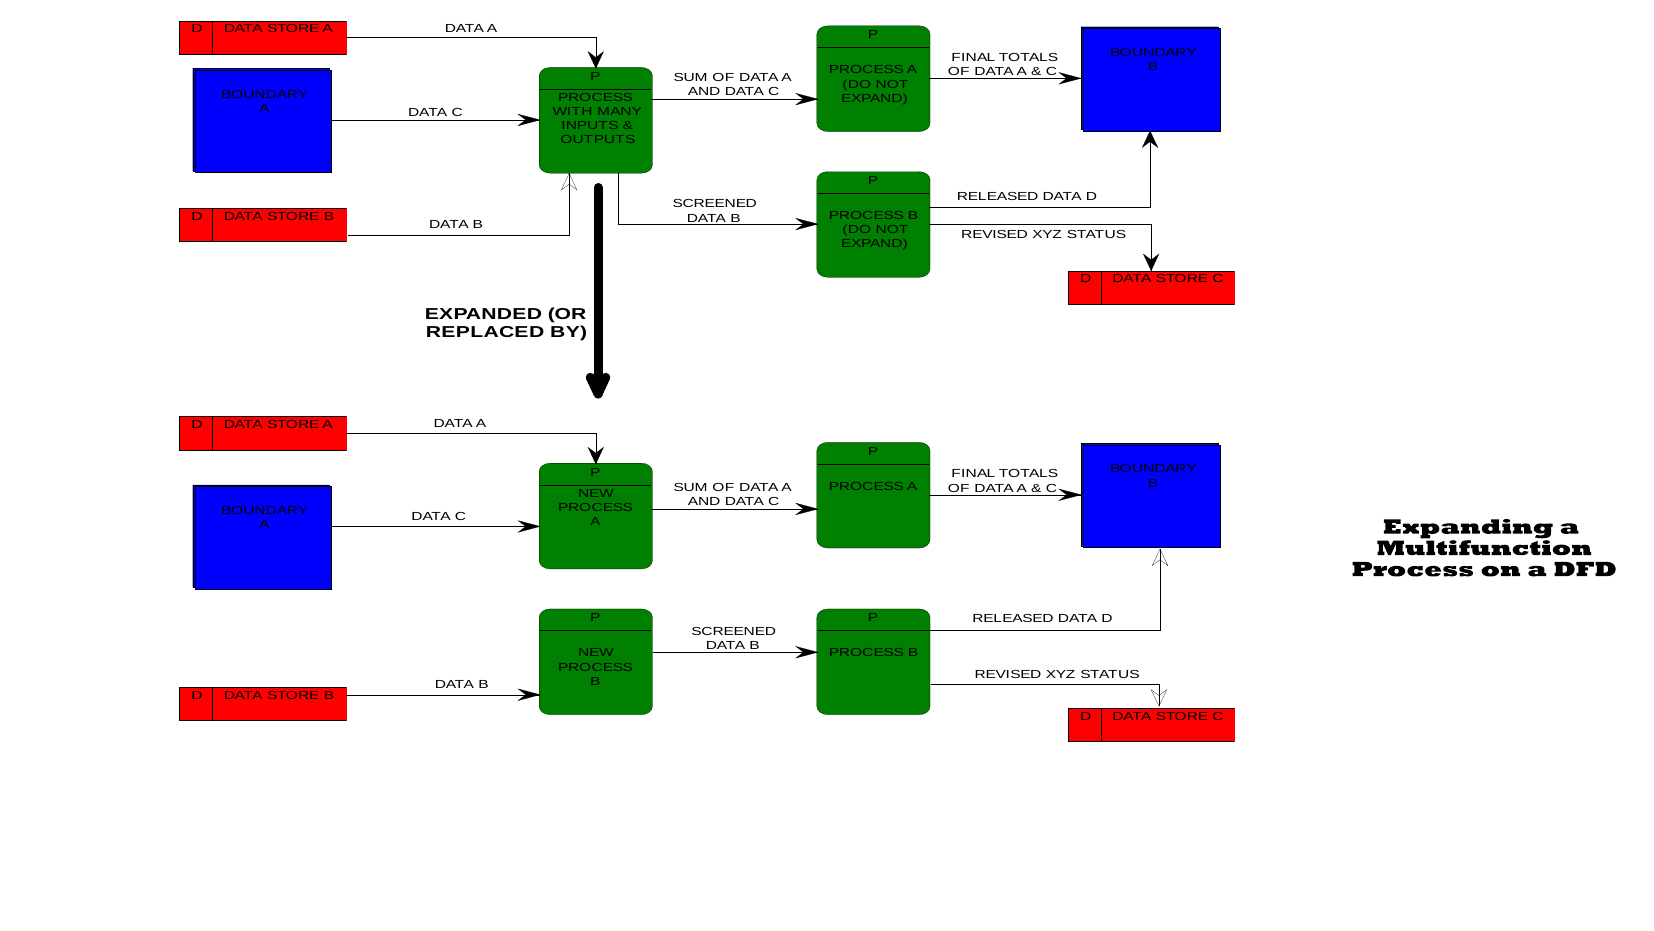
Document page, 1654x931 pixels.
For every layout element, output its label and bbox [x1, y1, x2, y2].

chart [1352, 475, 1616, 620]
chart [151, 0, 1263, 763]
